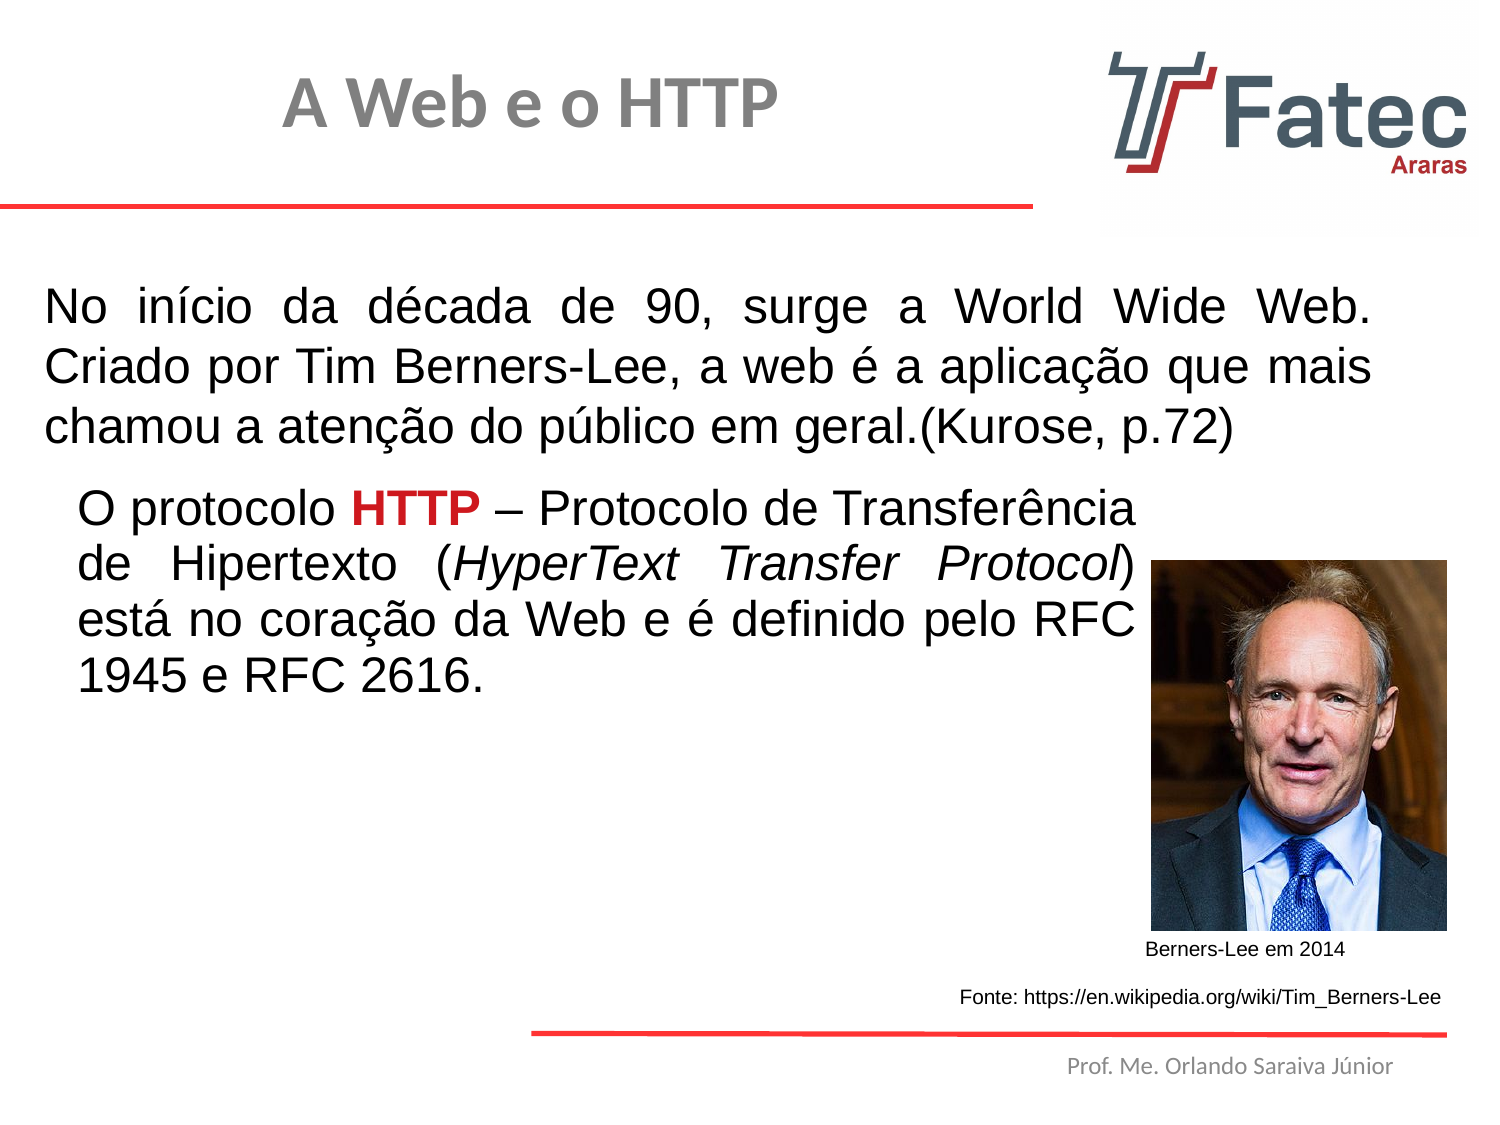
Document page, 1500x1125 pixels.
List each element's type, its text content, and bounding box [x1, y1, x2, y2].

picture [1151, 560, 1447, 930]
text_box Berners-Lee em 2014 Fonte: https://en.wikipedia.org/wiki/Tim_Berners-Lee [944, 930, 1477, 1063]
text_box O protocolo HTTP – Protocolo de Transferência de Hipertexto (HyperText Transfer Protocol) está no coração da Web e é definido pelo RFC 1945 e RFC 2616. [62, 472, 1152, 916]
title A Web e o HTTP [0, 45, 1063, 233]
picture [1100, 0, 1479, 237]
list No início da década de 90, surge a World Wide Web. Criado por Tim Berners-Lee, a web é a aplicação que mais chamou a atenção do público em geral.(Kurose, p.72) [29, 265, 1388, 1004]
